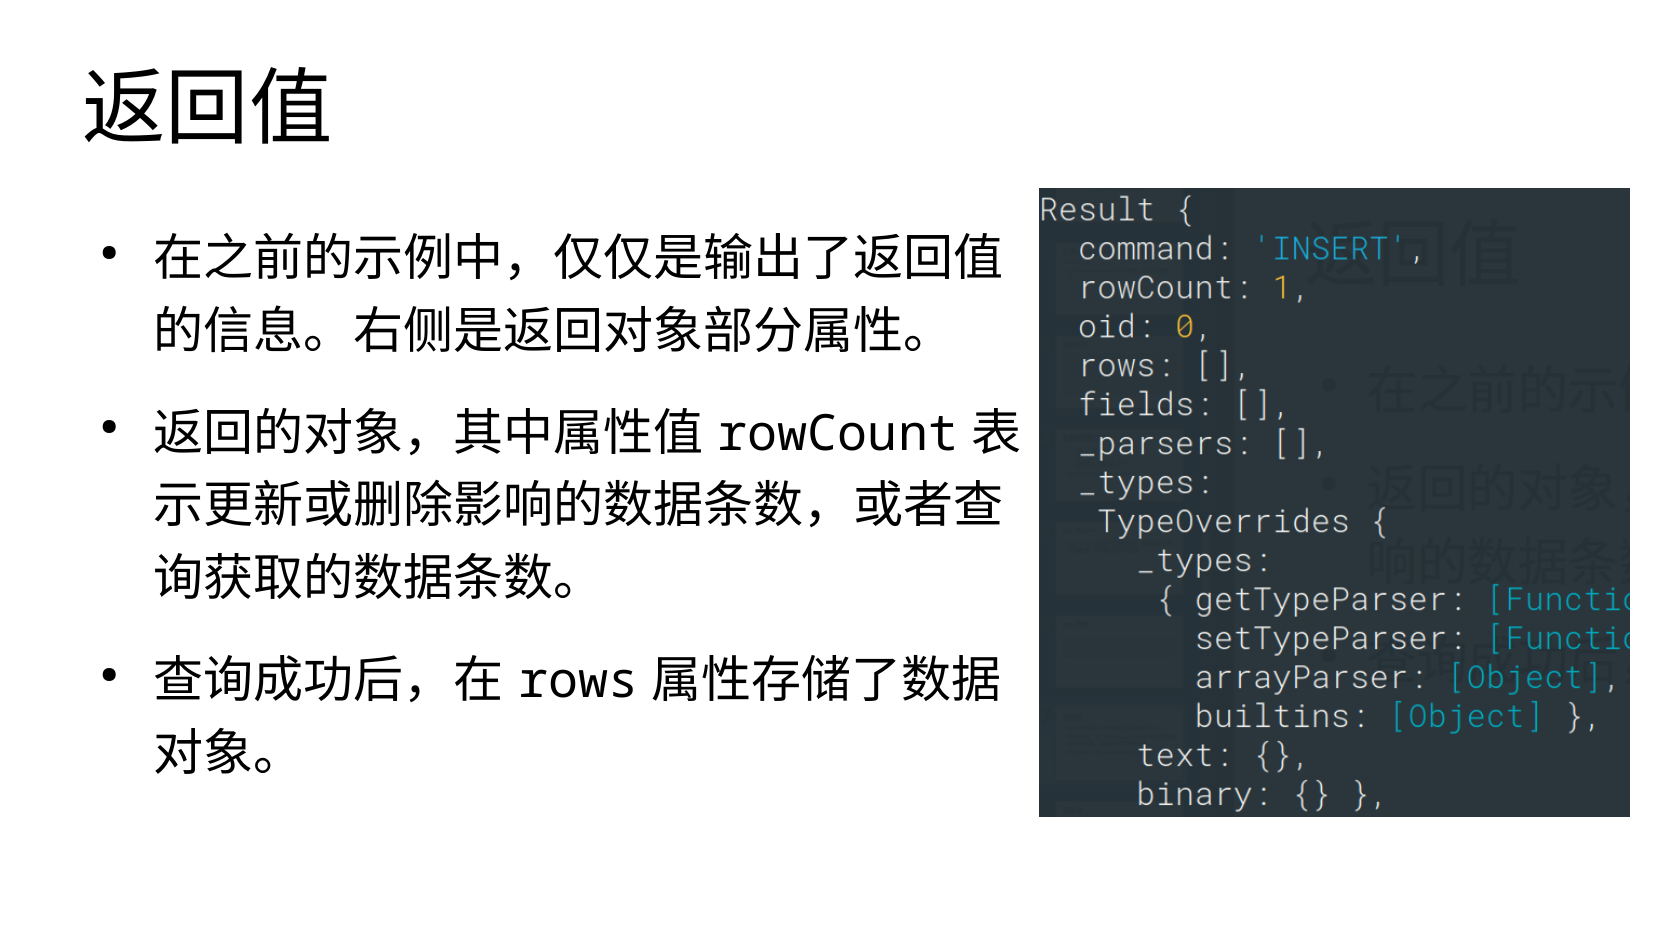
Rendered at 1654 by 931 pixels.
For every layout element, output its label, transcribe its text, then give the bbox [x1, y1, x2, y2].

title 返回值 [82, 37, 1571, 166]
list 在之前的示例中，仅仅是输出了返回值的信息。右侧是返回对象部分属性。 返回的对象，其中属性值rowCount表示更新或删除影响的数据条数，或者查询获取的数据条数。 查询成功后，在rows属性存储了数据对象。 [82, 217, 1040, 827]
picture [1039, 188, 1630, 817]
